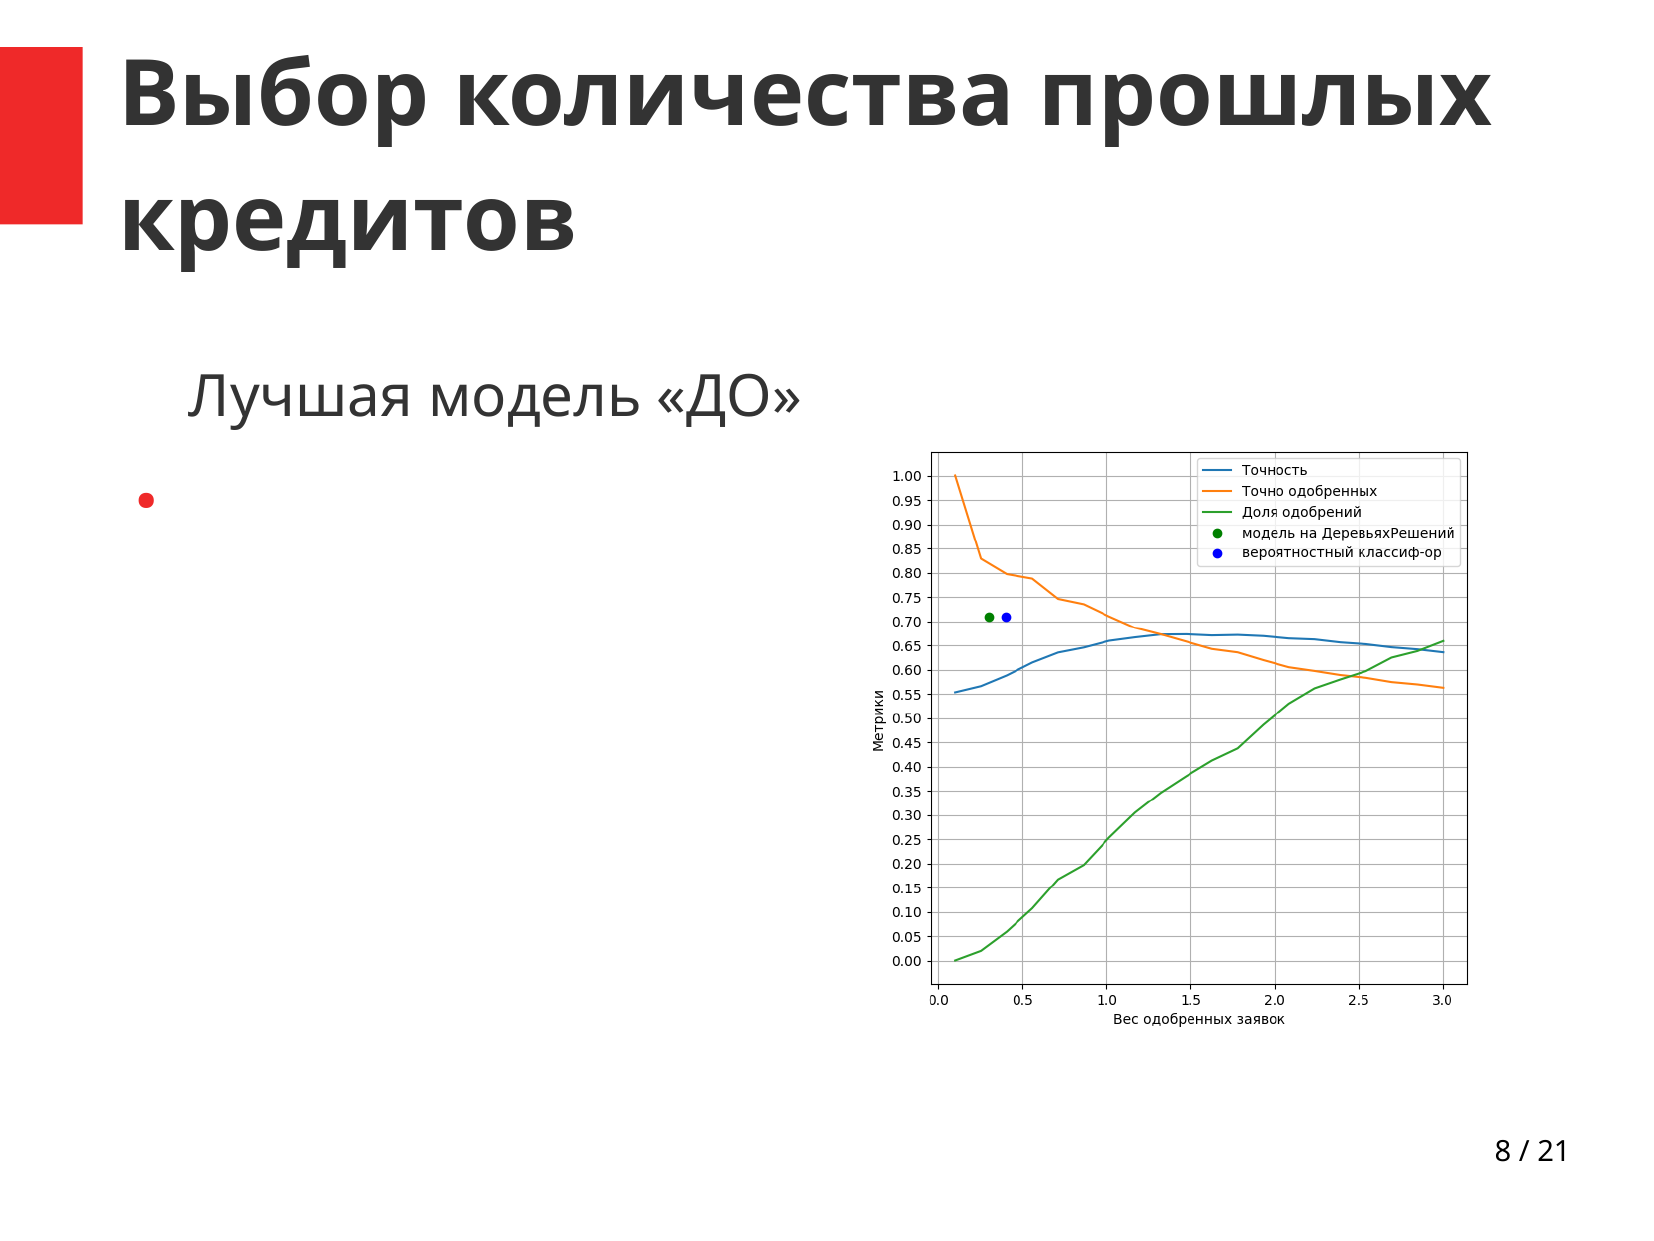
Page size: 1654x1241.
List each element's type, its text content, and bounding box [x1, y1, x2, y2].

picture [844, 368, 1536, 1060]
title Выбор количества прошлых кредитов [118, 27, 1571, 278]
list Лучшая модель «ДО» [118, 354, 810, 1074]
